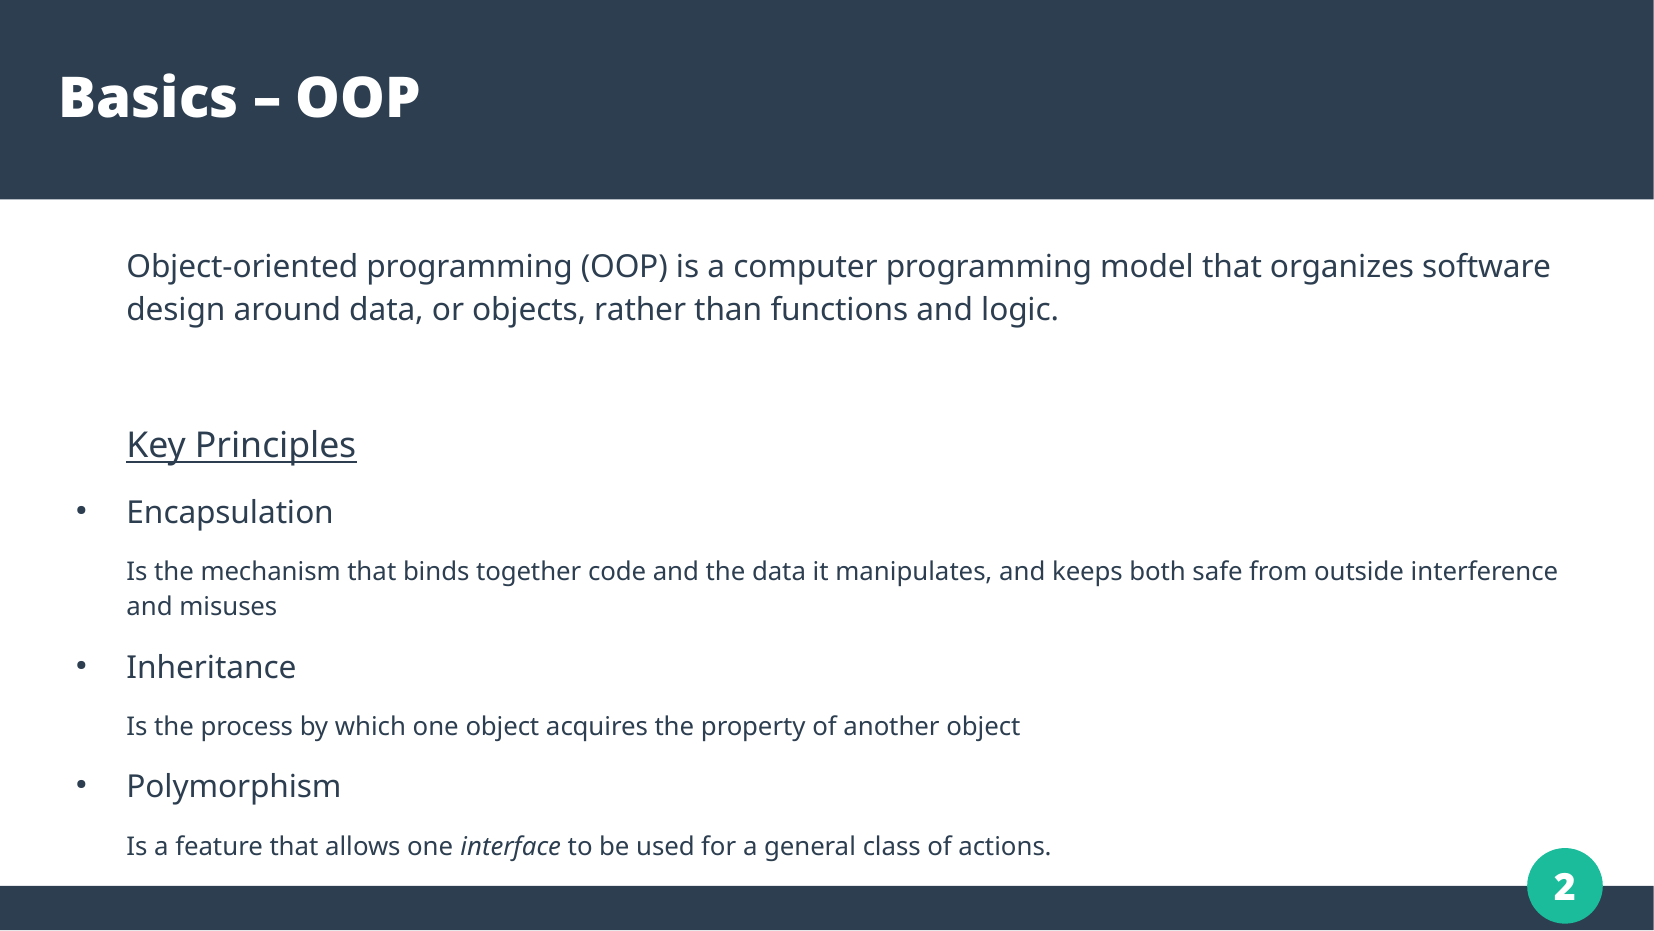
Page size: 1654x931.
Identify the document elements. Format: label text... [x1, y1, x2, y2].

title Basics – OOP [59, 37, 1595, 155]
list Object-oriented programming (OOP) is a computer programming model that organizes software design around data, or objects, rather than functions and logic. Key Principles Encapsulation Is the mechanism that binds together code and the data it manipulates, and keeps both safe from outside interference and misuses Inheritance Is the process by which one object acquires the property of another object Polymorphism Is a feature that allows one interface to be used for a general class of actions. [59, 243, 1595, 864]
